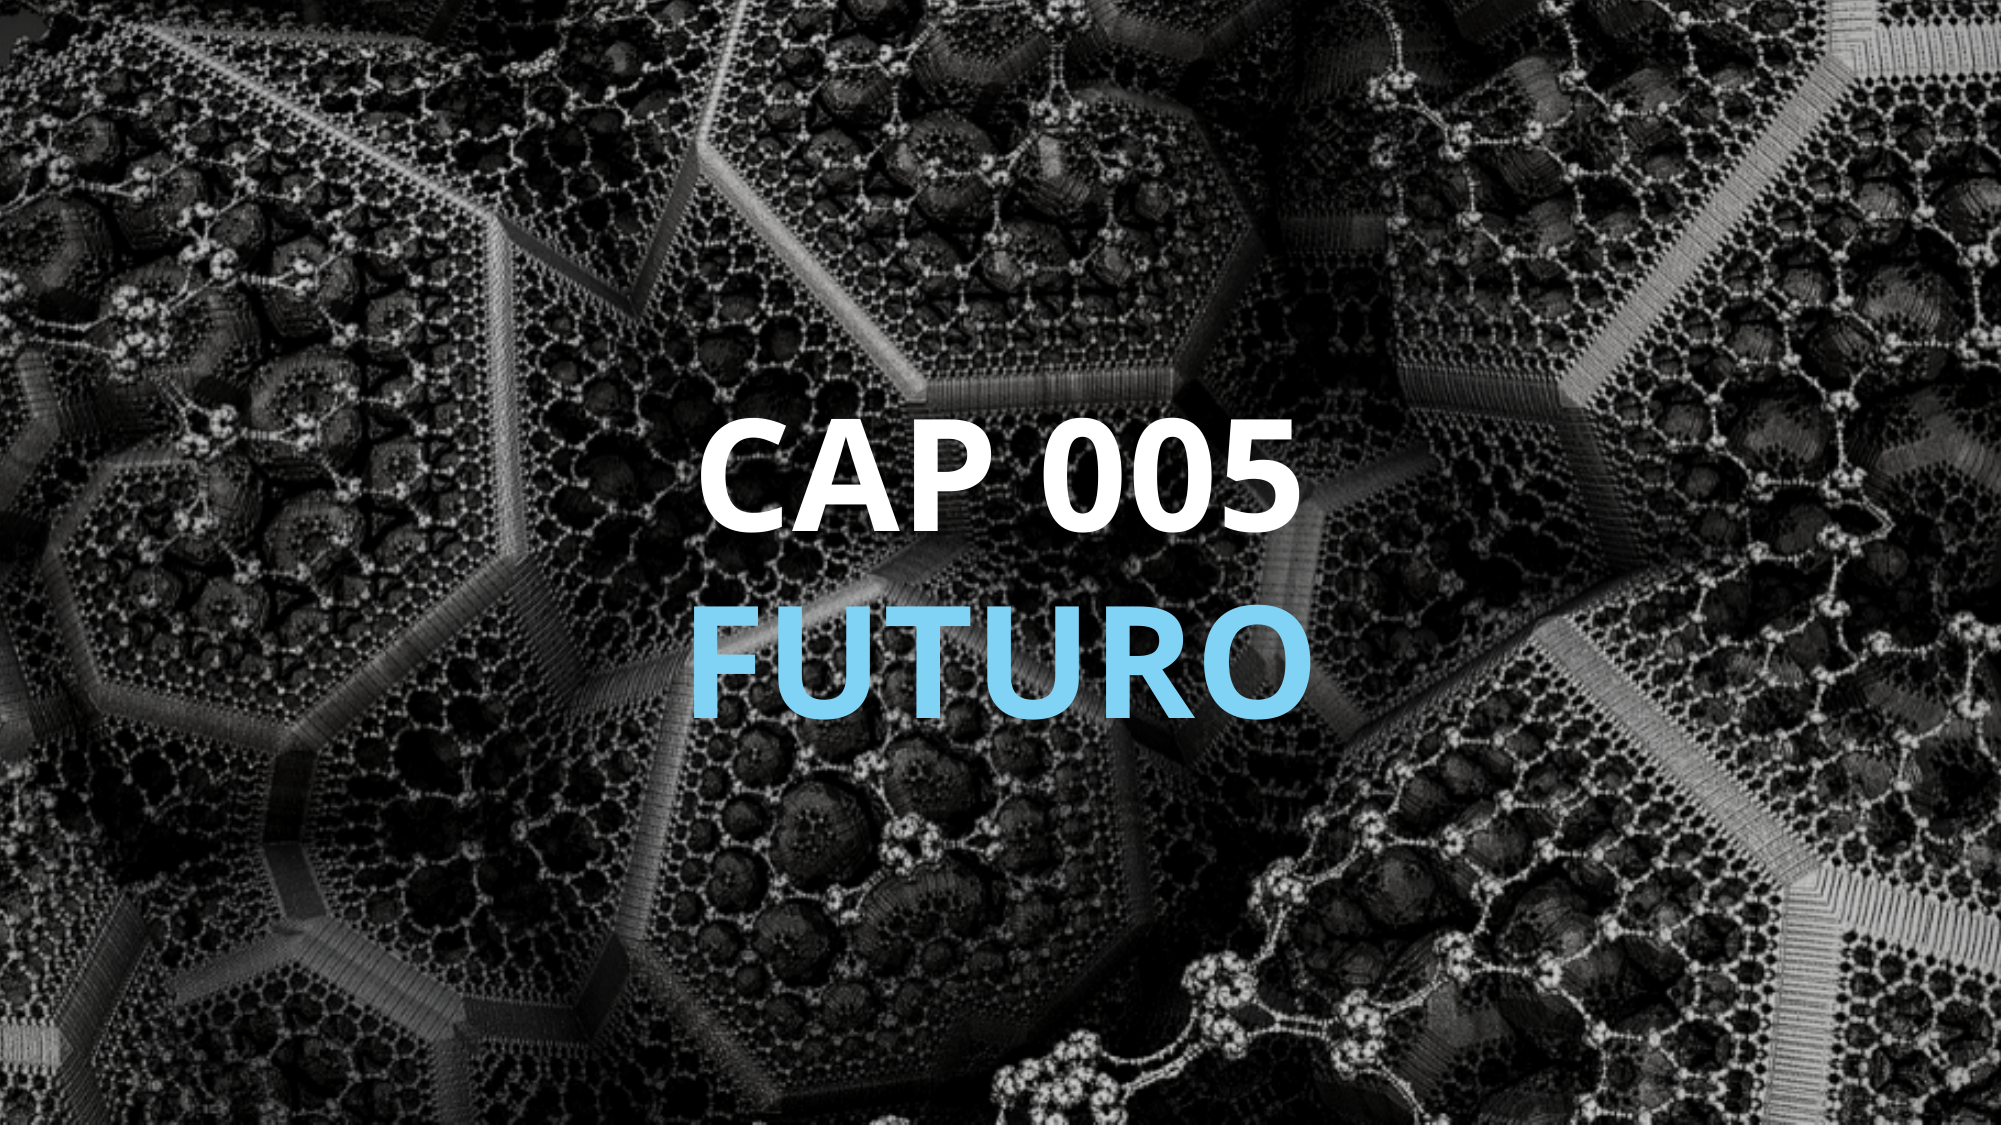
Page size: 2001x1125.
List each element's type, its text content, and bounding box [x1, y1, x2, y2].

text_box CAP 005 FUTURO [665, 367, 1336, 758]
picture [0, 0, 2001, 1125]
